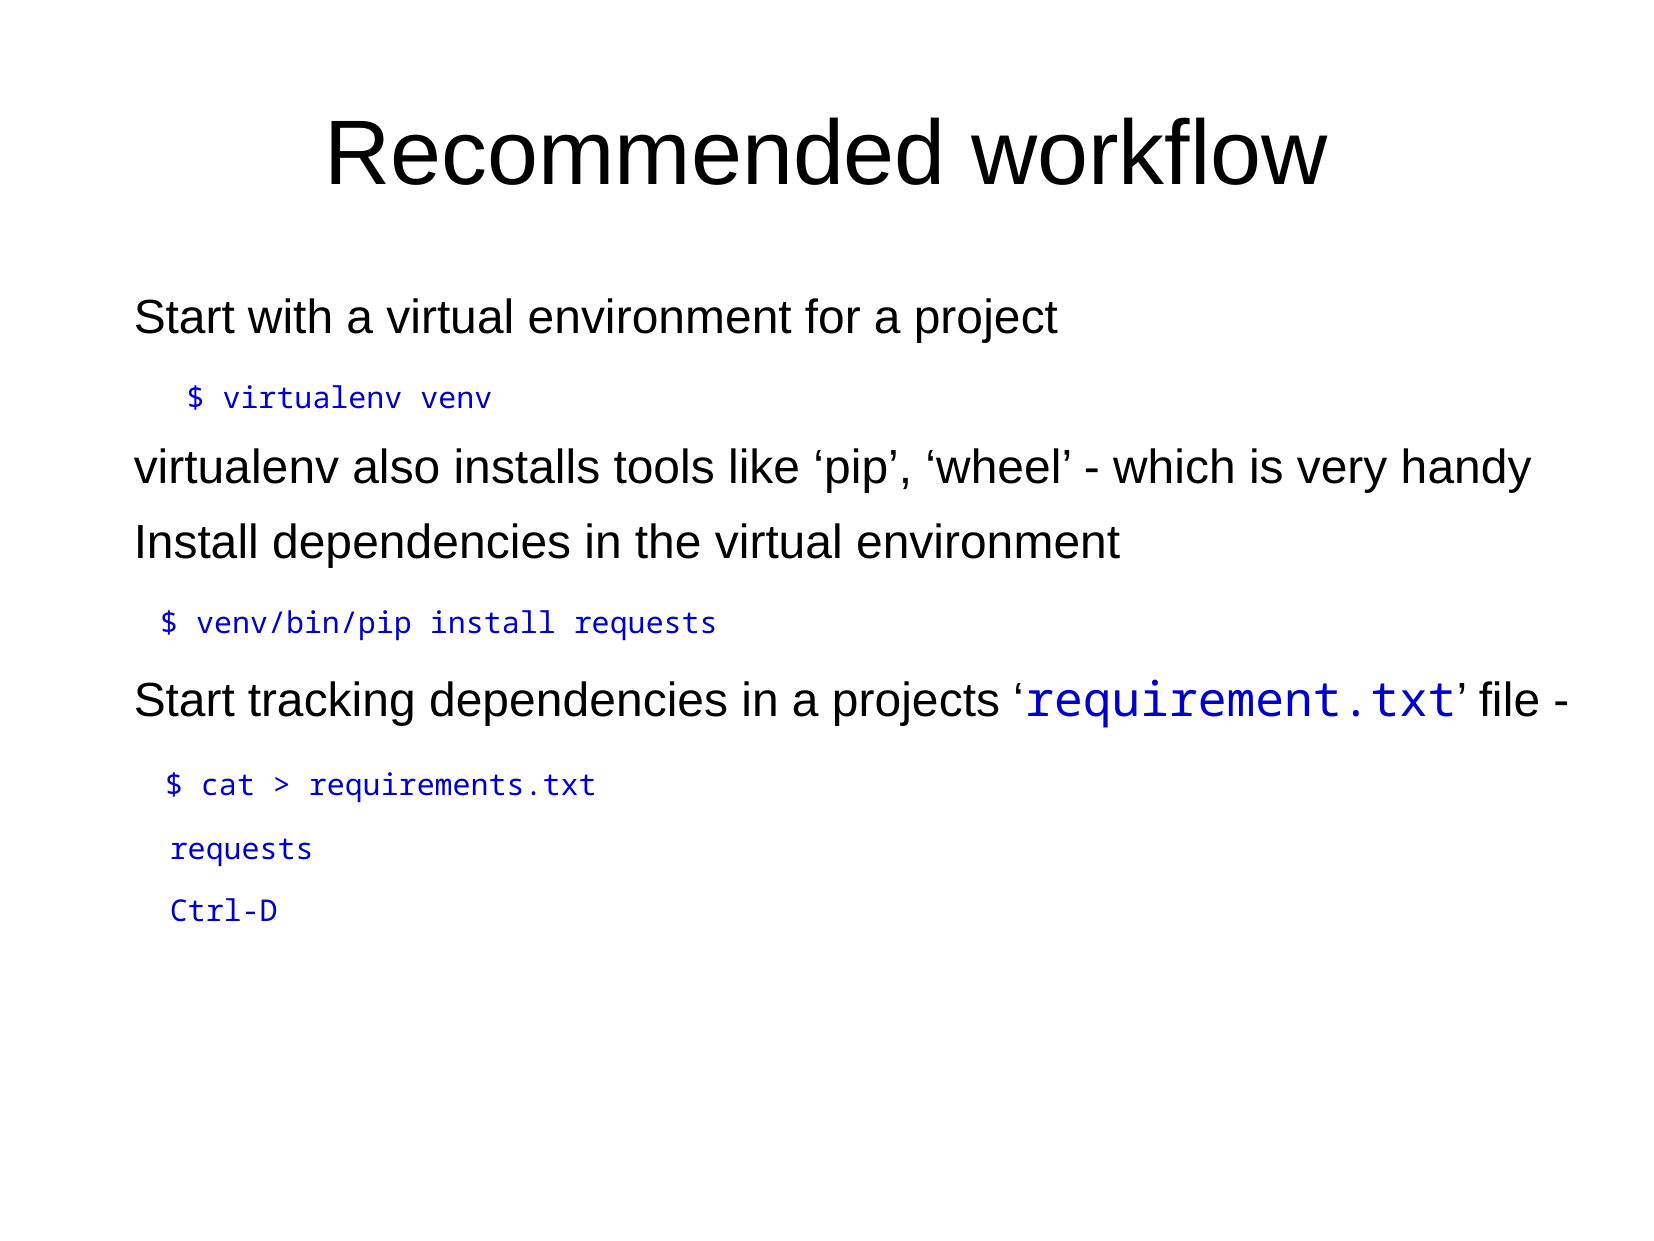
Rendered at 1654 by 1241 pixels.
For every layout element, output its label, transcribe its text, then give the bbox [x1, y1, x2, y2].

list Start with a virtual environment for a project $ virtualenv venv virtualenv also installs tools like ‘pip’, ‘wheel’ - which is very handy Install dependencies in the virtual environment $ venv/bin/pip install requests Start tracking dependencies in a projects ‘requirement.txt’ file - $ cat > requirements.txt requests Ctrl-D [82, 290, 1571, 1010]
title Recommended workflow [82, 49, 1571, 257]
